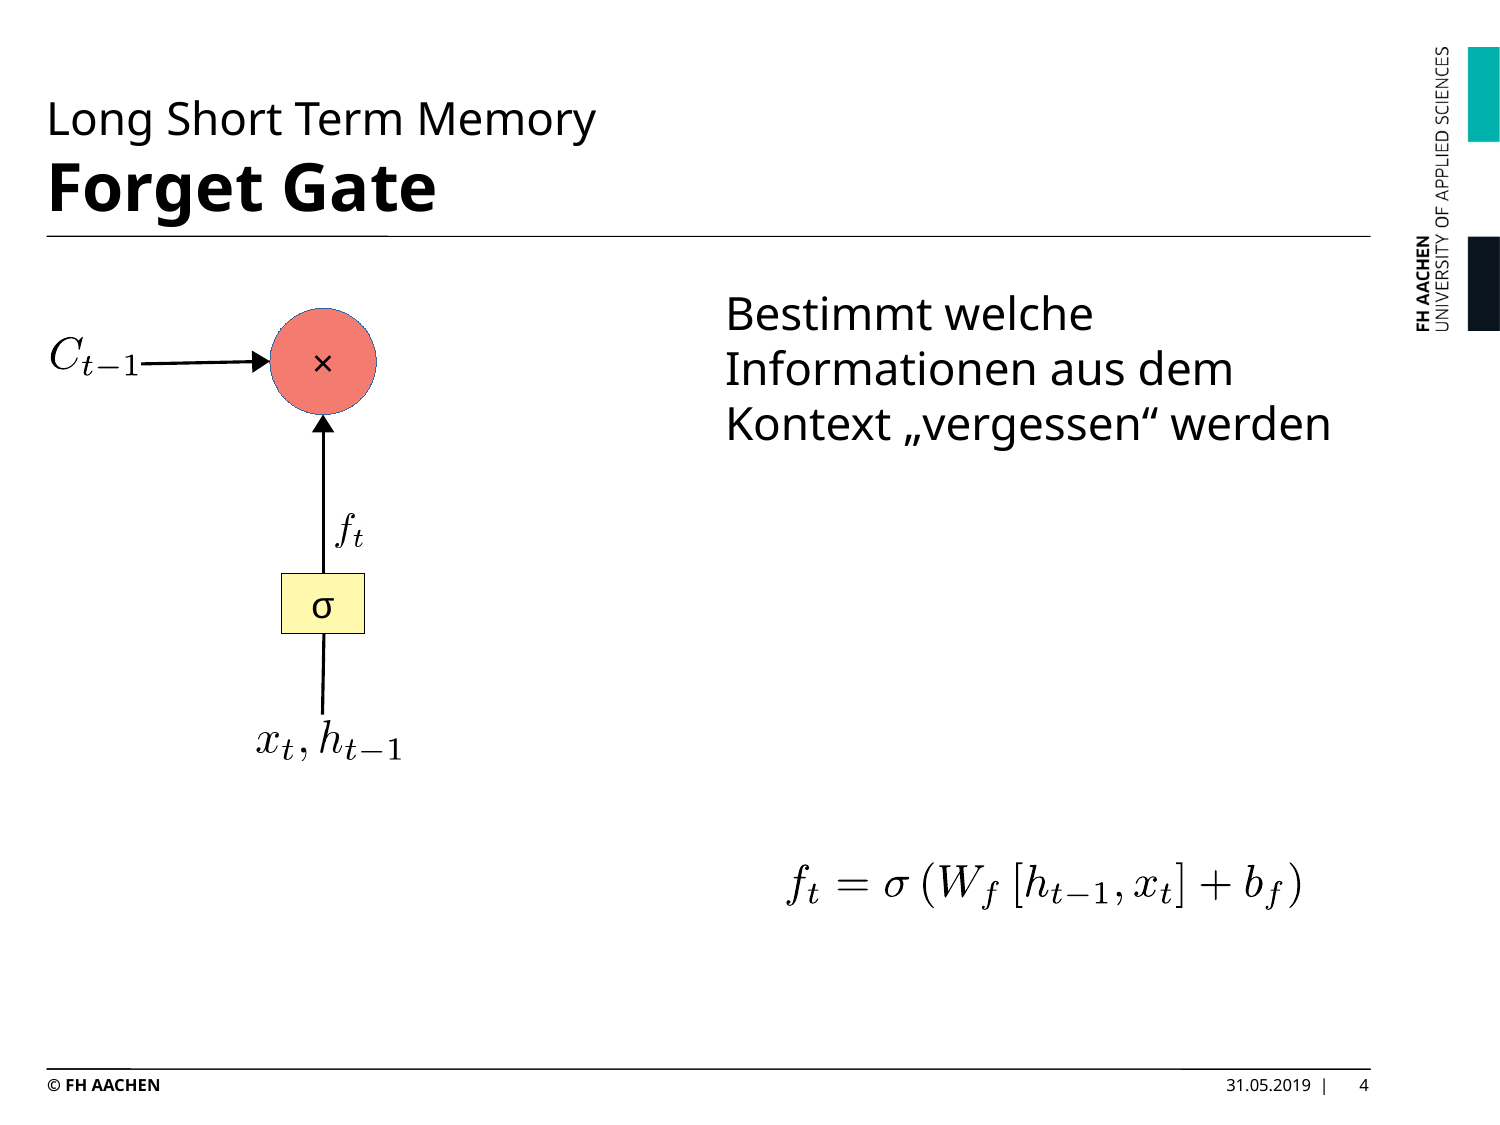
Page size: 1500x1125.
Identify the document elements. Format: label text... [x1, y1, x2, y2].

text_box [48, 336, 141, 380]
picture [256, 720, 401, 761]
text_box [783, 862, 1305, 910]
list Bestimmt welche Informationen aus dem Kontext „vergessen“ werden [725, 285, 1371, 603]
picture [1404, 47, 1500, 331]
picture [335, 513, 363, 548]
text_box σ [281, 573, 365, 634]
title Long Short Term Memory Forget Gate [46, 89, 1370, 225]
text_box × [269, 308, 377, 415]
